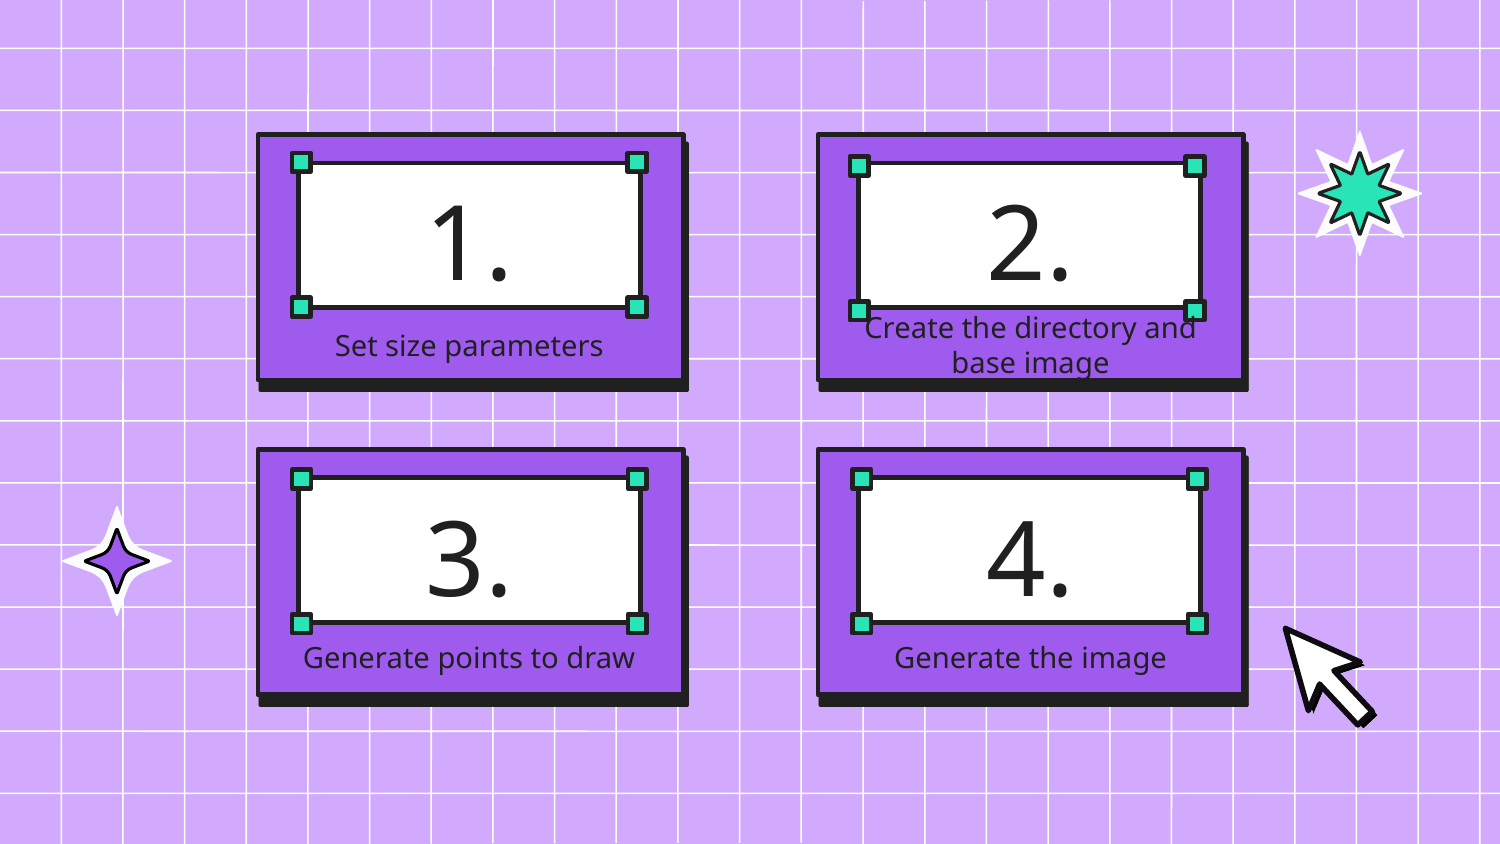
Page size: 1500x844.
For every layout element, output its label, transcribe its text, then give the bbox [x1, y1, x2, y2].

text_box [62, 505, 172, 617]
title 3. [298, 492, 641, 617]
title 1. [298, 176, 641, 301]
subtitle Create the directory and base image [816, 319, 1245, 371]
text_box [1282, 625, 1376, 728]
subtitle Set size parameters [255, 319, 684, 370]
subtitle Generate the image [816, 631, 1245, 682]
text_box [1297, 130, 1422, 257]
title 2. [859, 176, 1202, 301]
subtitle Generate points to draw [255, 631, 684, 682]
title 4. [859, 492, 1202, 617]
